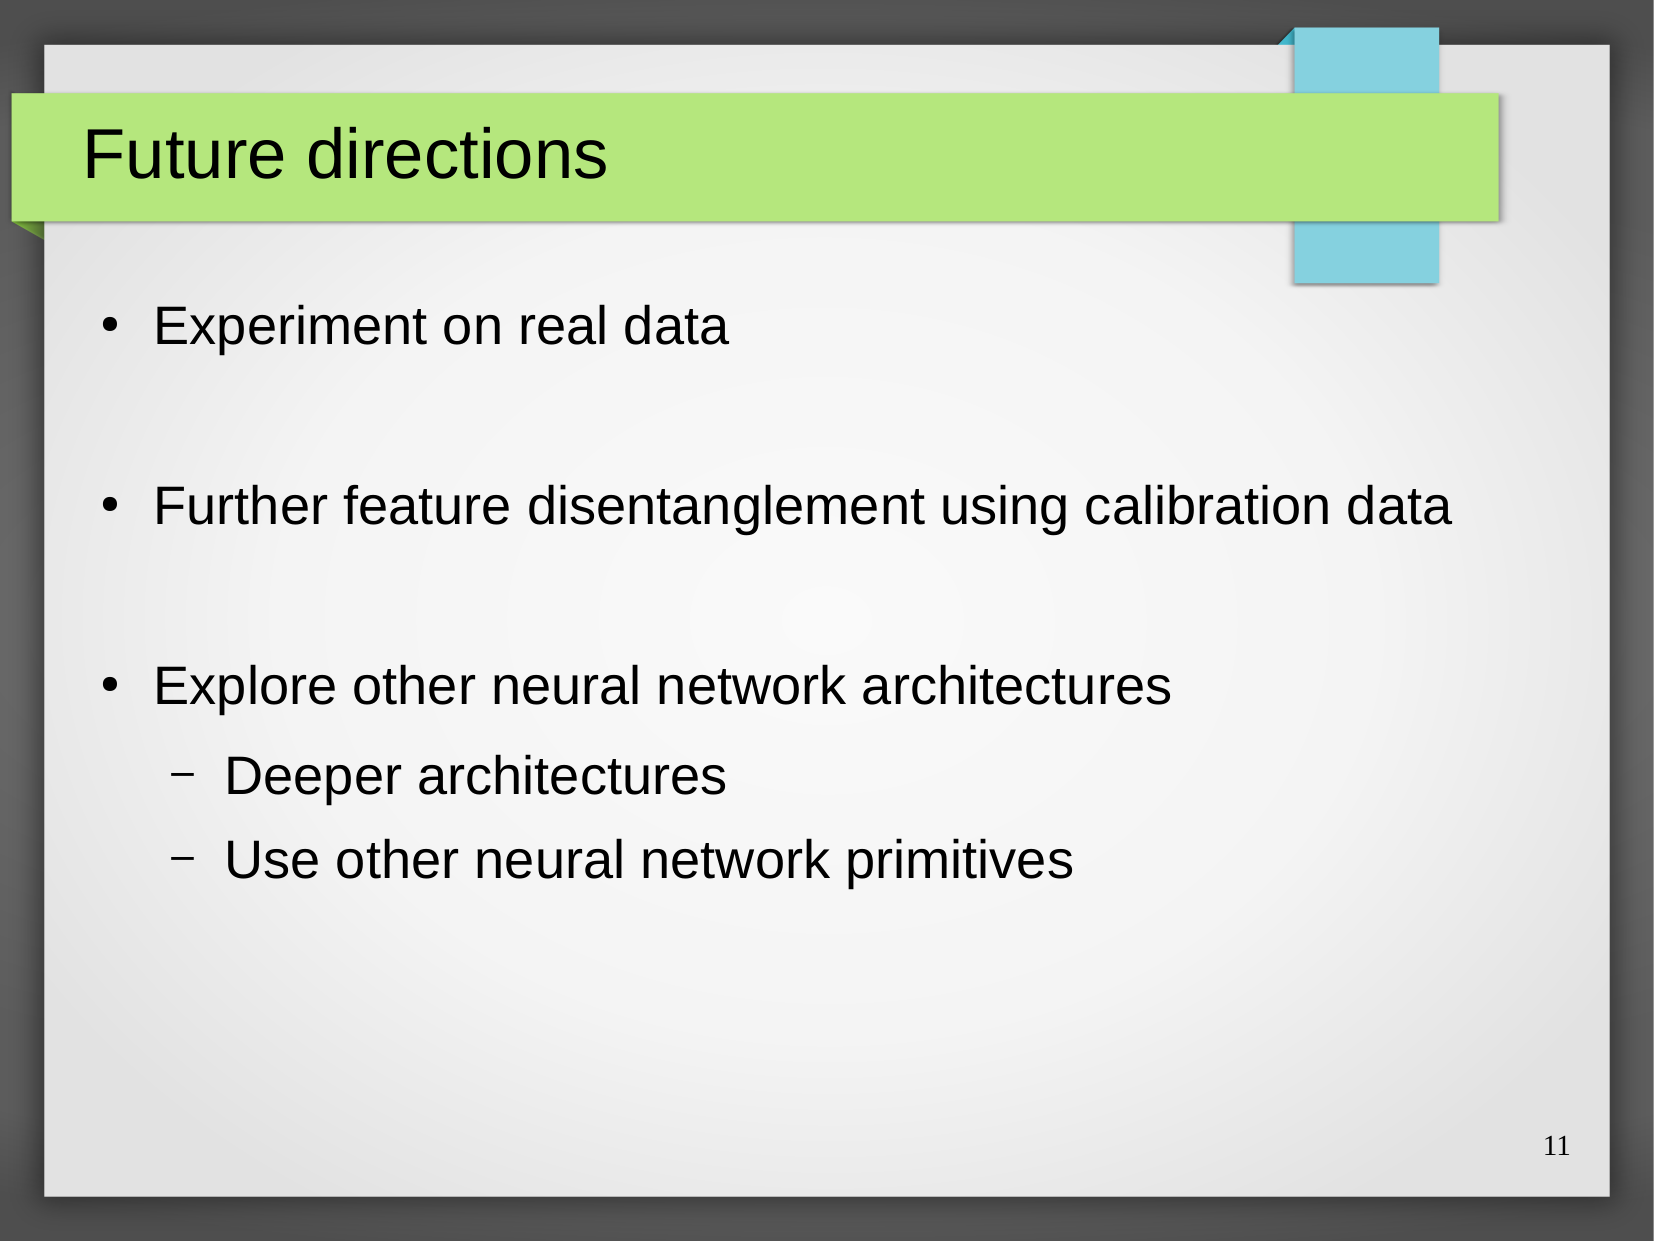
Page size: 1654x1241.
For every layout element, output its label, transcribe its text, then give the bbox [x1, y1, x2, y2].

title Future directions [82, 94, 1264, 213]
list Experiment on real data Further feature disentanglement using calibration data Explore other neural network architectures Deeper architectures Use other neural network primitives [82, 295, 1571, 1015]
picture [0, 0, 1654, 1241]
